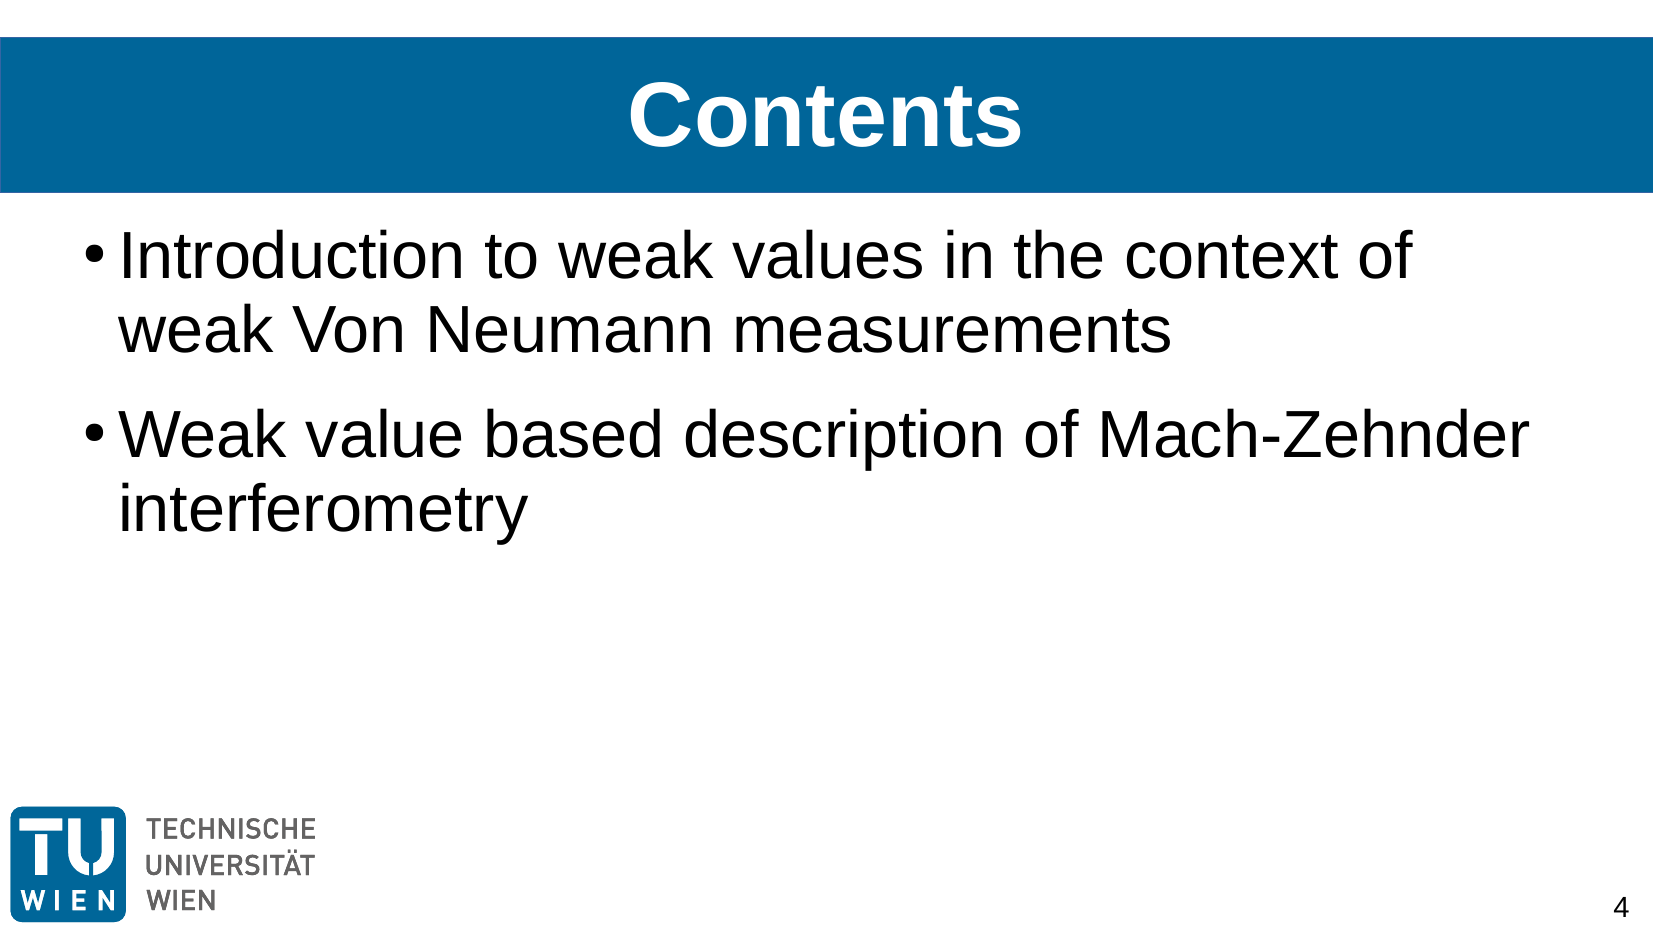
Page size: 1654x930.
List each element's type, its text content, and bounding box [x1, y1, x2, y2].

title Contents [0, 37, 1653, 193]
list Introduction to weak values in the context of weak Von Neumann measurements Weak value based description of Mach-Zehnder interferometry [82, 217, 1571, 757]
